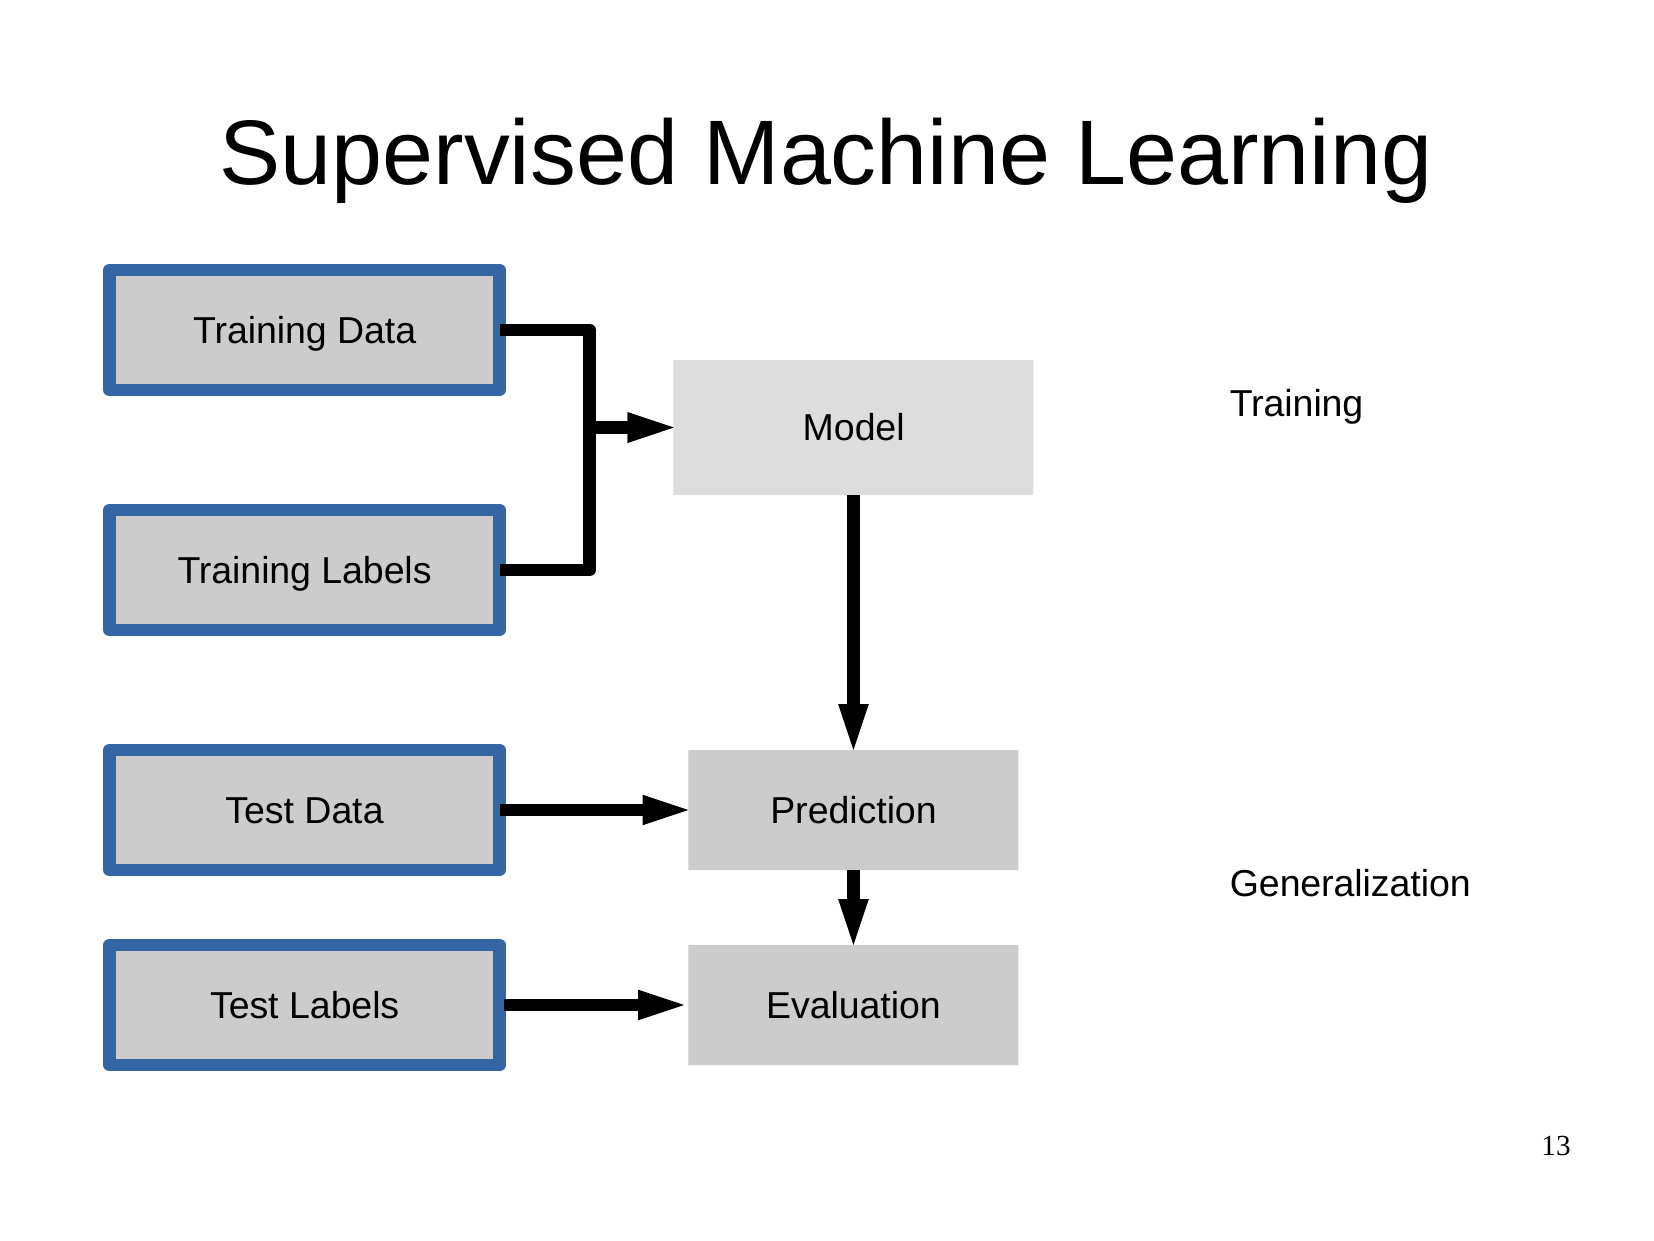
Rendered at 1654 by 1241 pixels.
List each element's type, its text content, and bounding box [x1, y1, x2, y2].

text_box Test Labels [109, 945, 500, 1066]
text_box Prediction [688, 750, 1019, 871]
text_box Generalization [1215, 855, 1531, 912]
text_box Training Data [109, 270, 500, 391]
text_box Training Labels [109, 510, 500, 631]
text_box Training [1215, 375, 1396, 432]
title Supervised Machine Learning [82, 49, 1571, 257]
text_box Evaluation [688, 945, 1019, 1066]
text_box Model [673, 360, 1034, 496]
text_box Test Data [109, 750, 500, 871]
